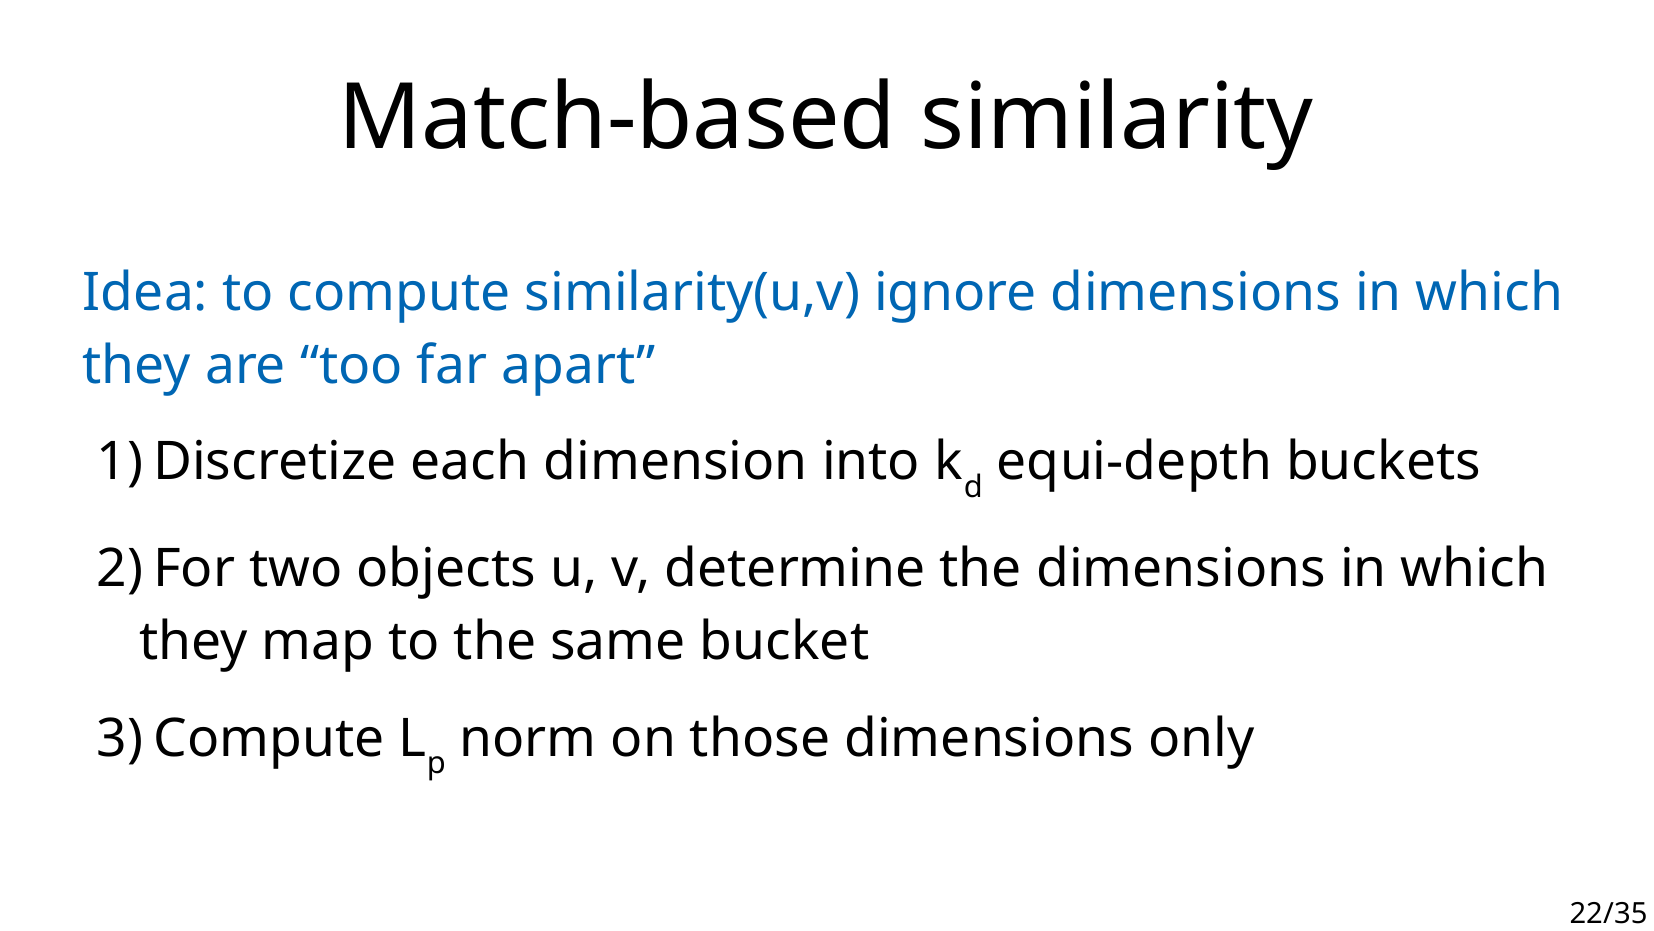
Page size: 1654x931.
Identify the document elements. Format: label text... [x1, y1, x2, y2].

title Match-based similarity [82, 1, 1571, 226]
list Idea: to compute similarity(u,v) ignore dimensions in which they are “too far apart” Discretize each dimension into kd equi-depth buckets For two objects u, v, determine the dimensions in which they map to the same bucket Compute Lp norm on those dimensions only [82, 253, 1571, 793]
